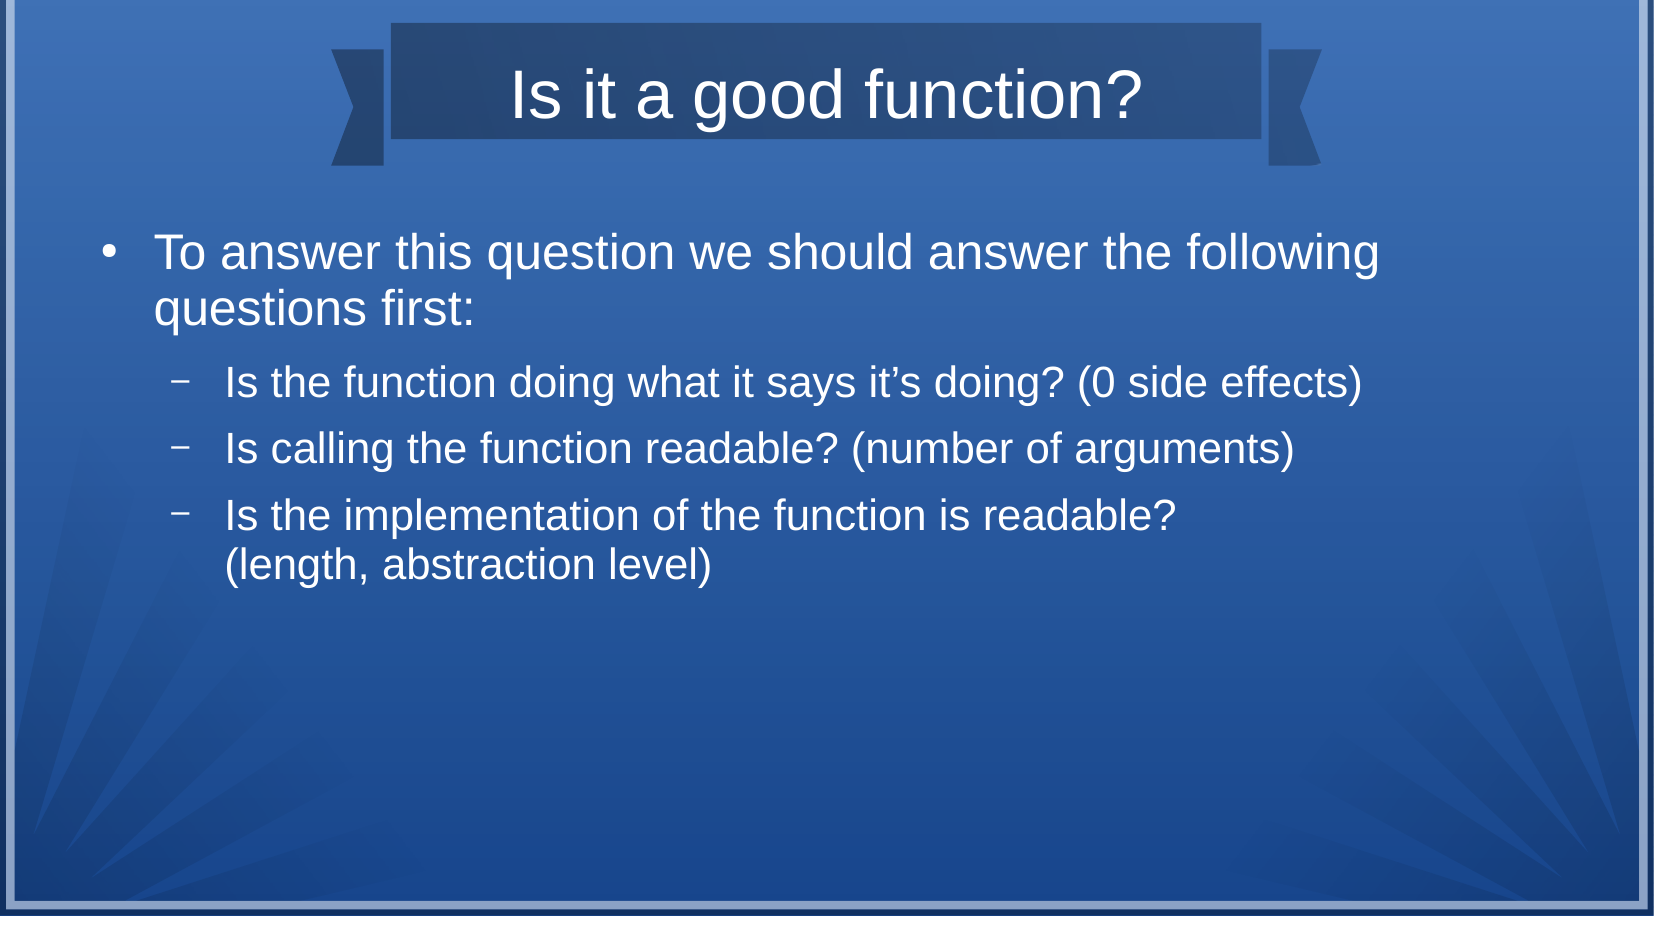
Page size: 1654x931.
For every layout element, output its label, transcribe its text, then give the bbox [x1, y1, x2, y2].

title Is it a good function? [389, 35, 1264, 154]
list To answer this question we should answer the following questions first: Is the function doing what it says it’s doing? (0 side effects) Is calling the function readable? (number of arguments) Is the implementation of the function is readable? (length, abstraction level) [82, 224, 1571, 848]
